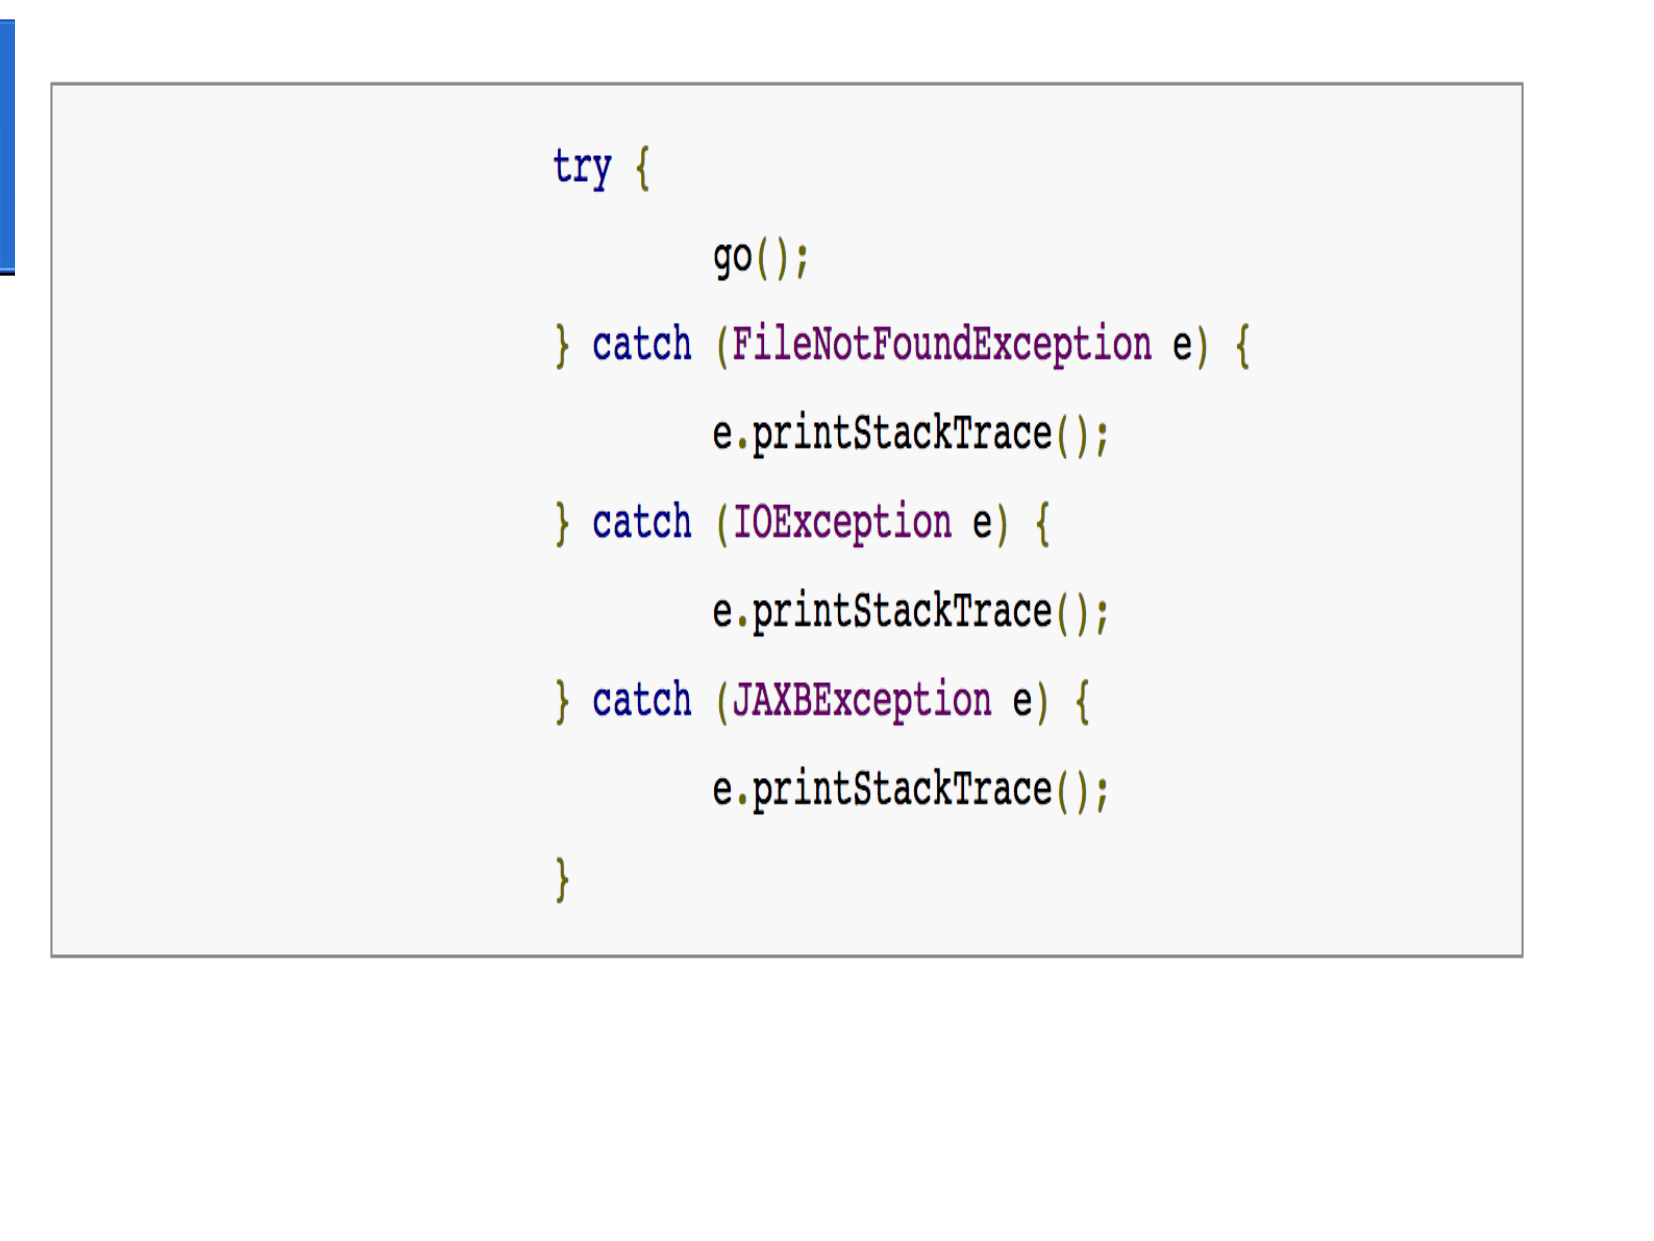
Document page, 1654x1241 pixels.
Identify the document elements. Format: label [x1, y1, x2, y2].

picture [15, 14, 1584, 1021]
